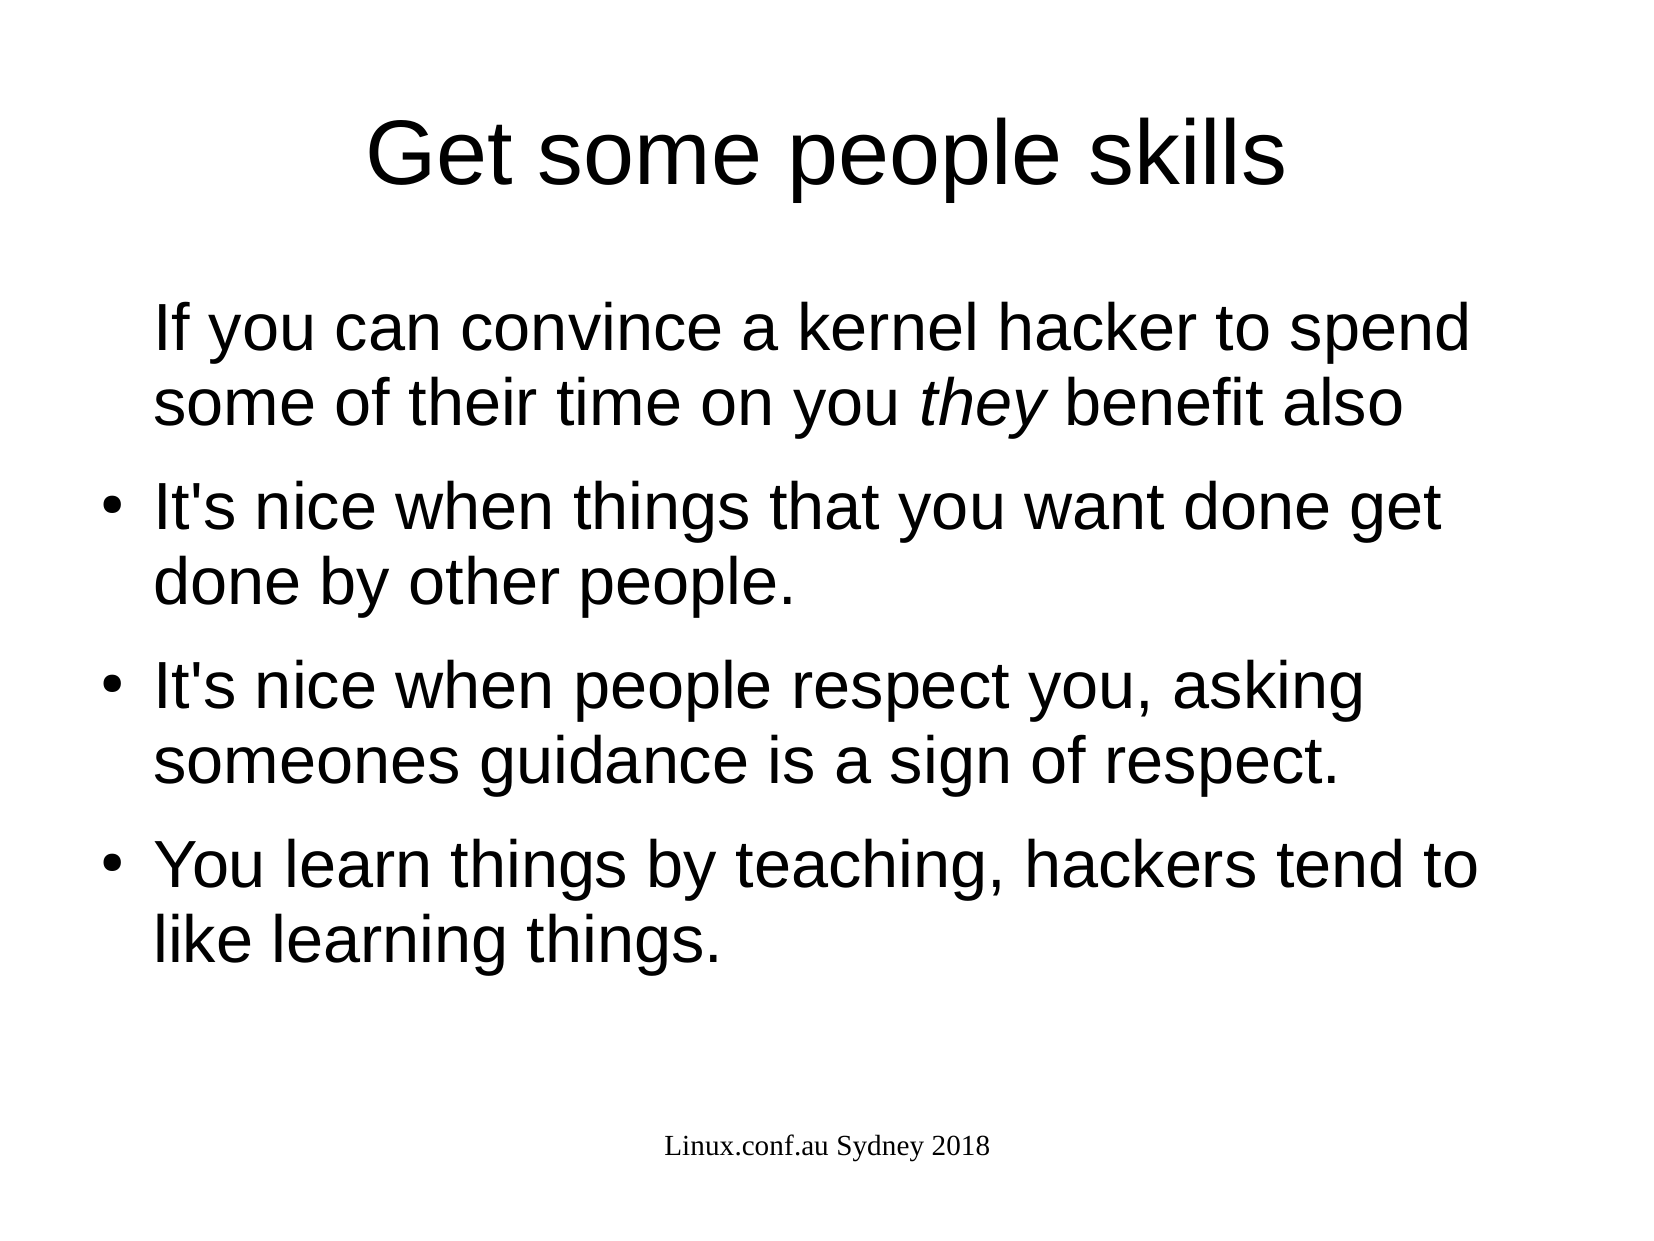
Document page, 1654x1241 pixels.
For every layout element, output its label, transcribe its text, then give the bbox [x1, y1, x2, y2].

list If you can convince a kernel hacker to spend some of their time on you they benefit also It's nice when things that you want done get done by other people. It's nice when people respect you, asking someones guidance is a sign of respect. You learn things by teaching, hackers tend to like learning things. [82, 290, 1571, 1010]
title Get some people skills [82, 49, 1571, 257]
